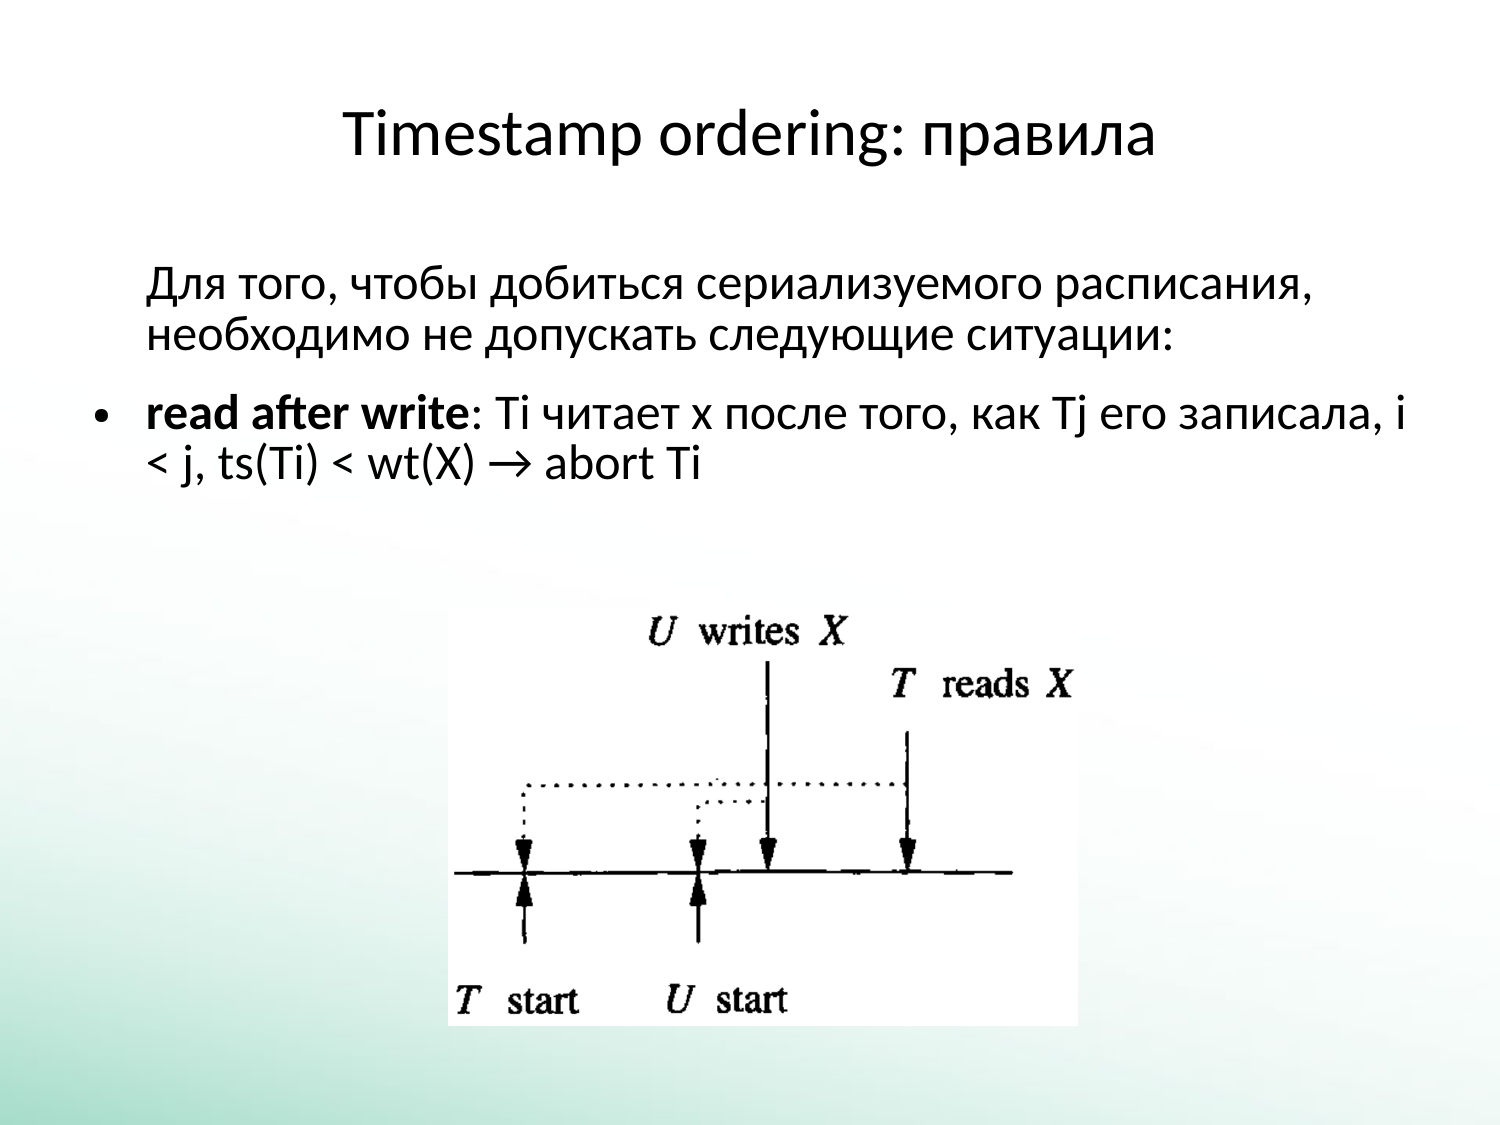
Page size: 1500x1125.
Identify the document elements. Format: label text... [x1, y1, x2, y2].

title Timestamp ordering: правила [75, 45, 1425, 233]
list Для того, чтобы добиться сериализуемого расписания, необходимо не допускать следующие ситуации: read after write: Ti читает x после того, как Tj его записала, i < j, ts(Ti) < wt(X) → abort Ti [75, 262, 1425, 1005]
picture [0, 0, 1500, 1125]
